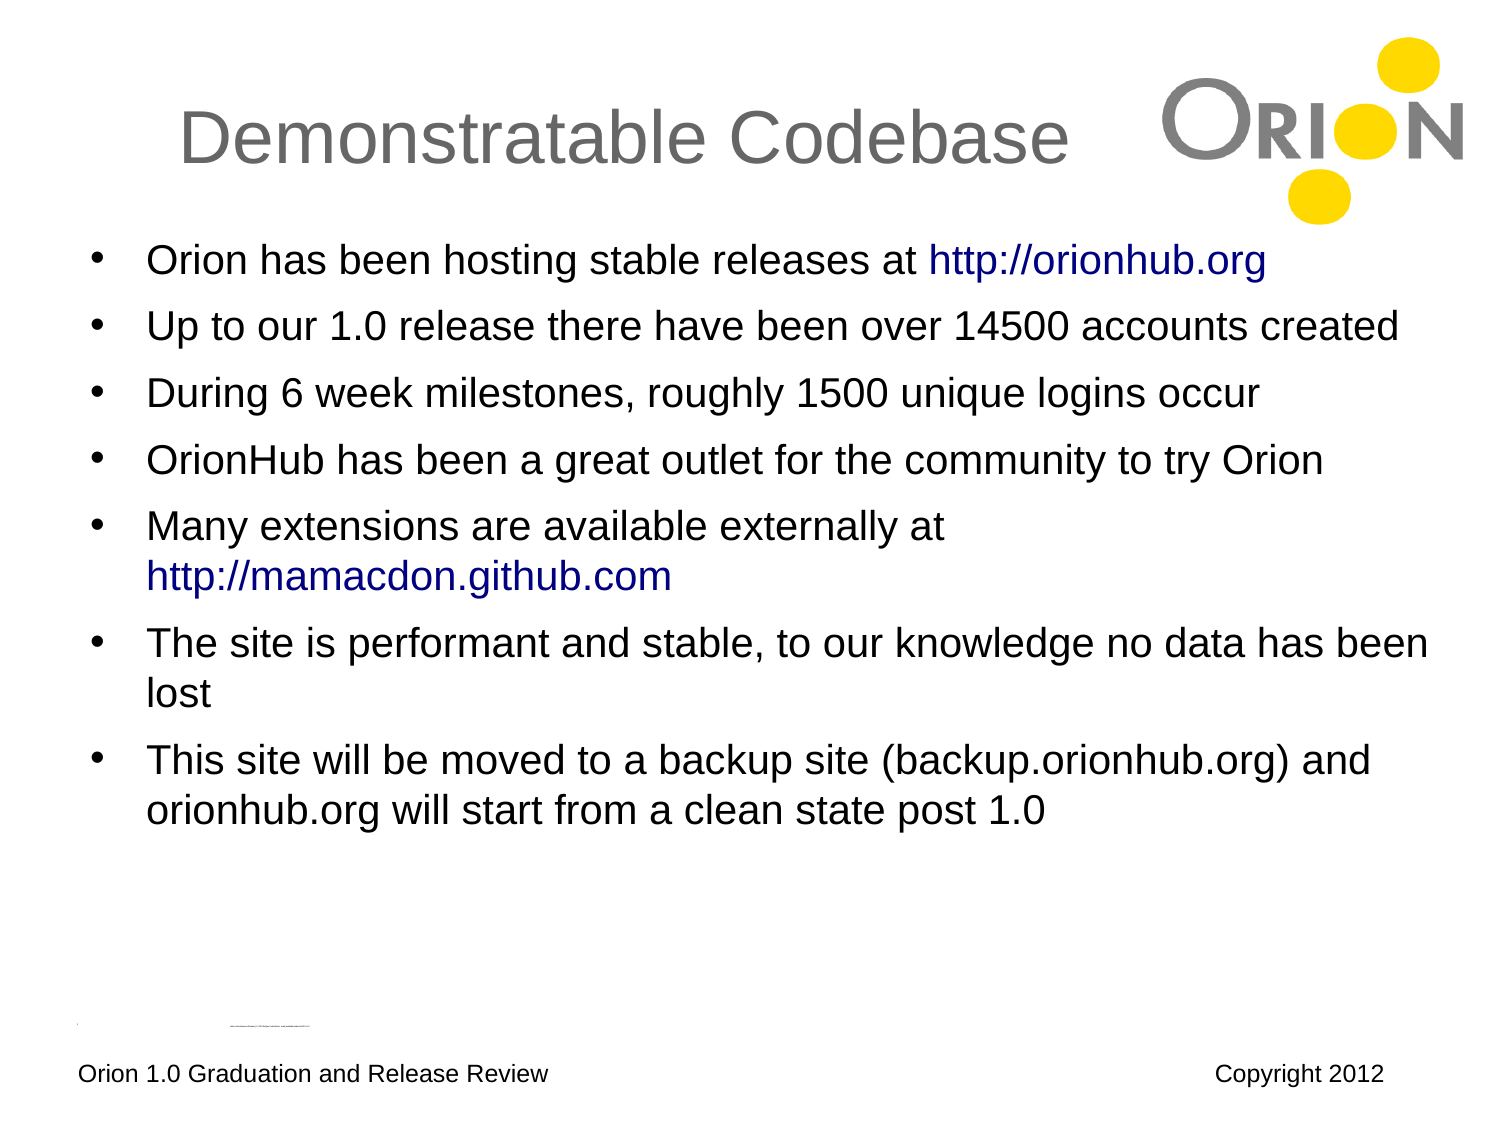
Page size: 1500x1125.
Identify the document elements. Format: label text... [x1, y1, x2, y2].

picture [1162, 37, 1463, 224]
list Orion has been hosting stable releases at http://orionhub.org Up to our 1.0 release there have been over 14500 accounts created During 6 week milestones, roughly 1500 unique logins occur OrionHub has been a great outlet for the community to try Orion Many extensions are available externally at http://mamacdon.github.com The site is performant and stable, to our knowledge no data has been lost This site will be moved to a backup site (backup.orionhub.org) and orionhub.org will start from a clean state post 1.0 [75, 224, 1463, 988]
title Demonstratable Codebase [74, 45, 1176, 233]
